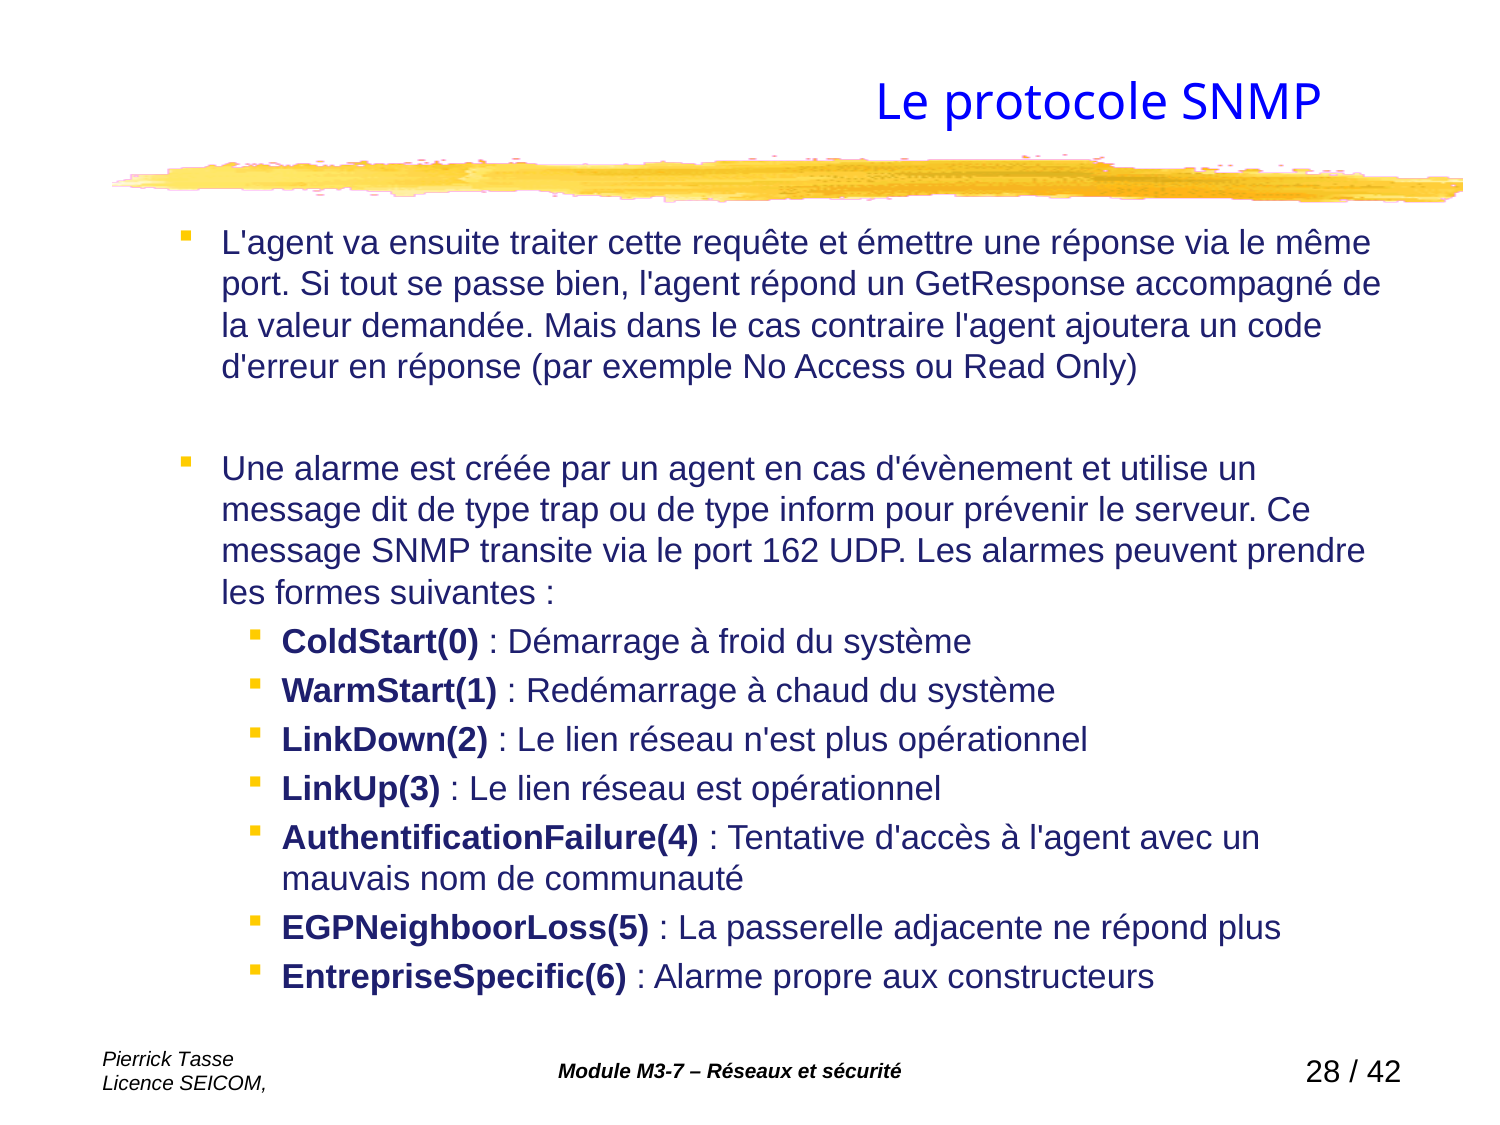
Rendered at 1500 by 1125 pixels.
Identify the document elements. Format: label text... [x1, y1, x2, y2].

title Le protocole SNMP [62, 37, 1338, 138]
list L'agent va ensuite traiter cette requête et émettre une réponse via le même port. Si tout se passe bien, l'agent répond un GetResponse accompagné de la valeur demandée. Mais dans le cas contraire l'agent ajoutera un code d'erreur en réponse (par exemple No Access ou Read Only) Une alarme est créée par un agent en cas d'évènement et utilise un message dit de type trap ou de type inform pour prévenir le serveur. Ce message SNMP transite via le port 162 UDP. Les alarmes peuvent prendre les formes suivantes : ColdStart(0) : Démarrage à froid du système WarmStart(1) : Redémarrage à chaud du système LinkDown(2) : Le lien réseau n'est plus opérationnel LinkUp(3) : Le lien réseau est opérationnel AuthentificationFailure(4) : Tentative d'accès à l'agent avec un mauvais nom de communauté EGPNeighboorLoss(5) : La passerelle adjacente ne répond plus EntrepriseSpecific(6) : Alarme propre aux constructeurs [94, 212, 1406, 1004]
picture [112, 149, 1463, 213]
